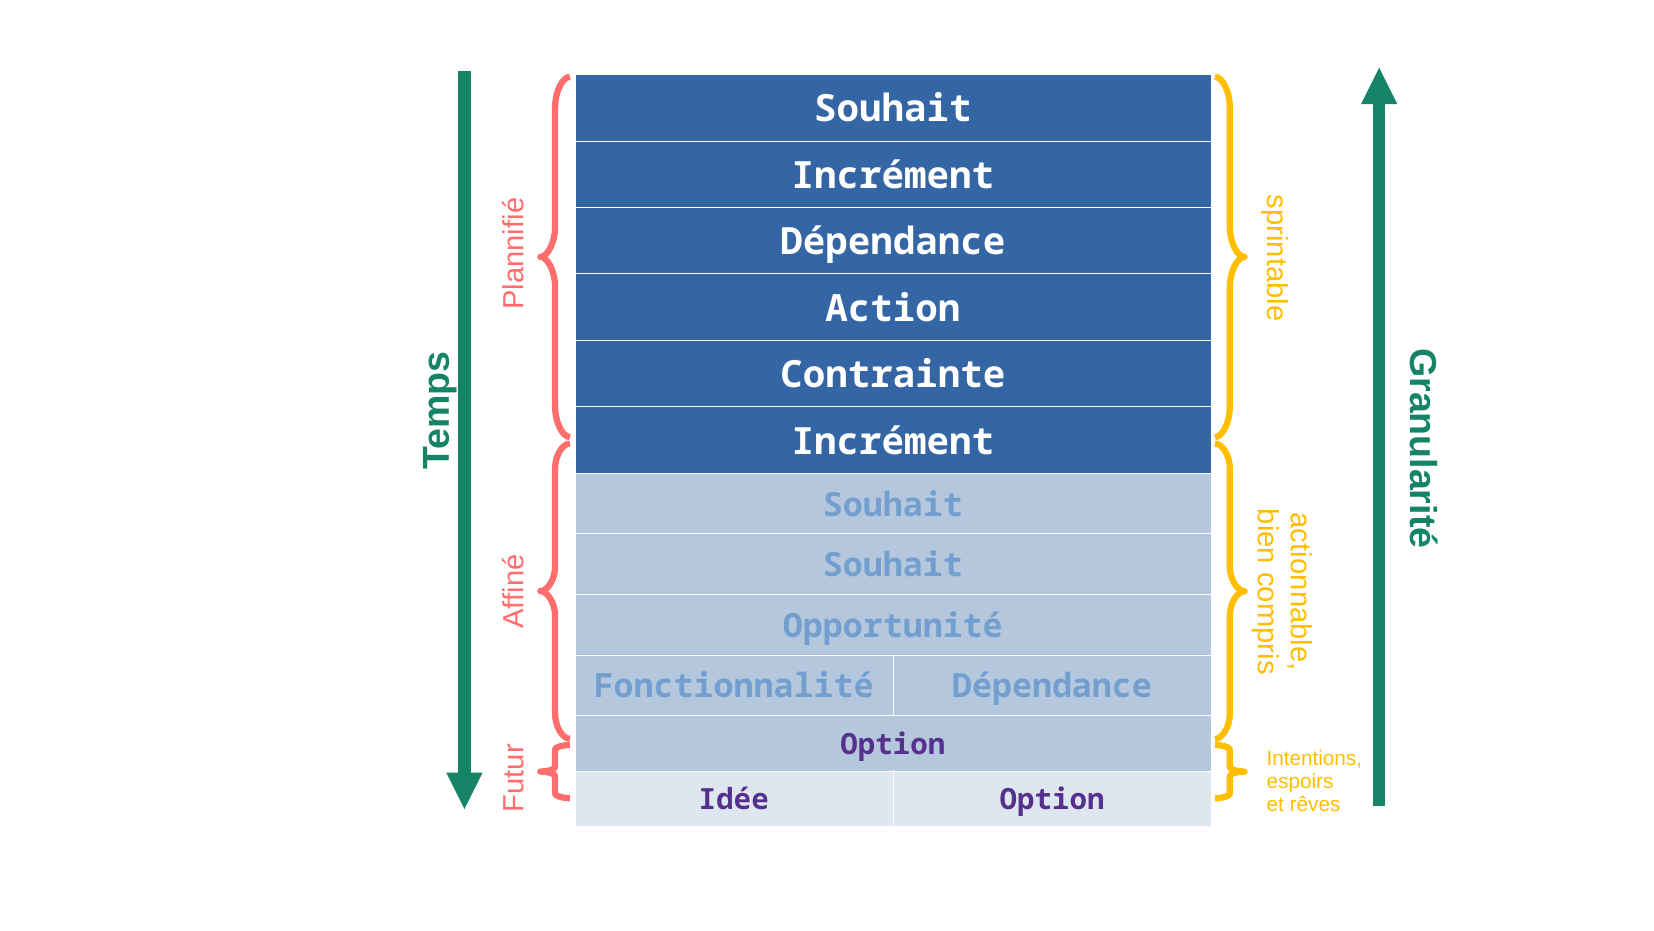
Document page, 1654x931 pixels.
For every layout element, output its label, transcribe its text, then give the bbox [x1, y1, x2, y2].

table_cell Dépendance [894, 656, 1211, 715]
table_cell Contrainte [576, 341, 1211, 406]
text_box Futur [489, 679, 547, 827]
table_cell Fonctionnalité [576, 656, 893, 715]
text_box Intentions, espoirs et rêves [1251, 739, 1459, 838]
text_box Granularité [1352, 333, 1452, 573]
text_box sprintable [1202, 138, 1302, 379]
table_cell Dépendance [576, 208, 1202, 273]
table_cell Opportunité [576, 595, 1211, 655]
table_cell Action [576, 274, 1202, 340]
text_box Temps [407, 336, 465, 485]
text_box actionnable, bien compris [1225, 492, 1325, 691]
table_header Souhait [576, 75, 1211, 141]
text_box Affiné [489, 495, 547, 644]
text_box Plannifié [489, 177, 547, 325]
table_cell Incrément [576, 142, 1202, 207]
table_cell Incrément [576, 407, 1211, 473]
table_cell Option [894, 772, 1211, 826]
table_cell Idée [576, 772, 893, 826]
table_cell Souhait [576, 534, 1211, 594]
table_cell Option [576, 716, 1211, 771]
table_cell Souhait [576, 474, 1211, 533]
